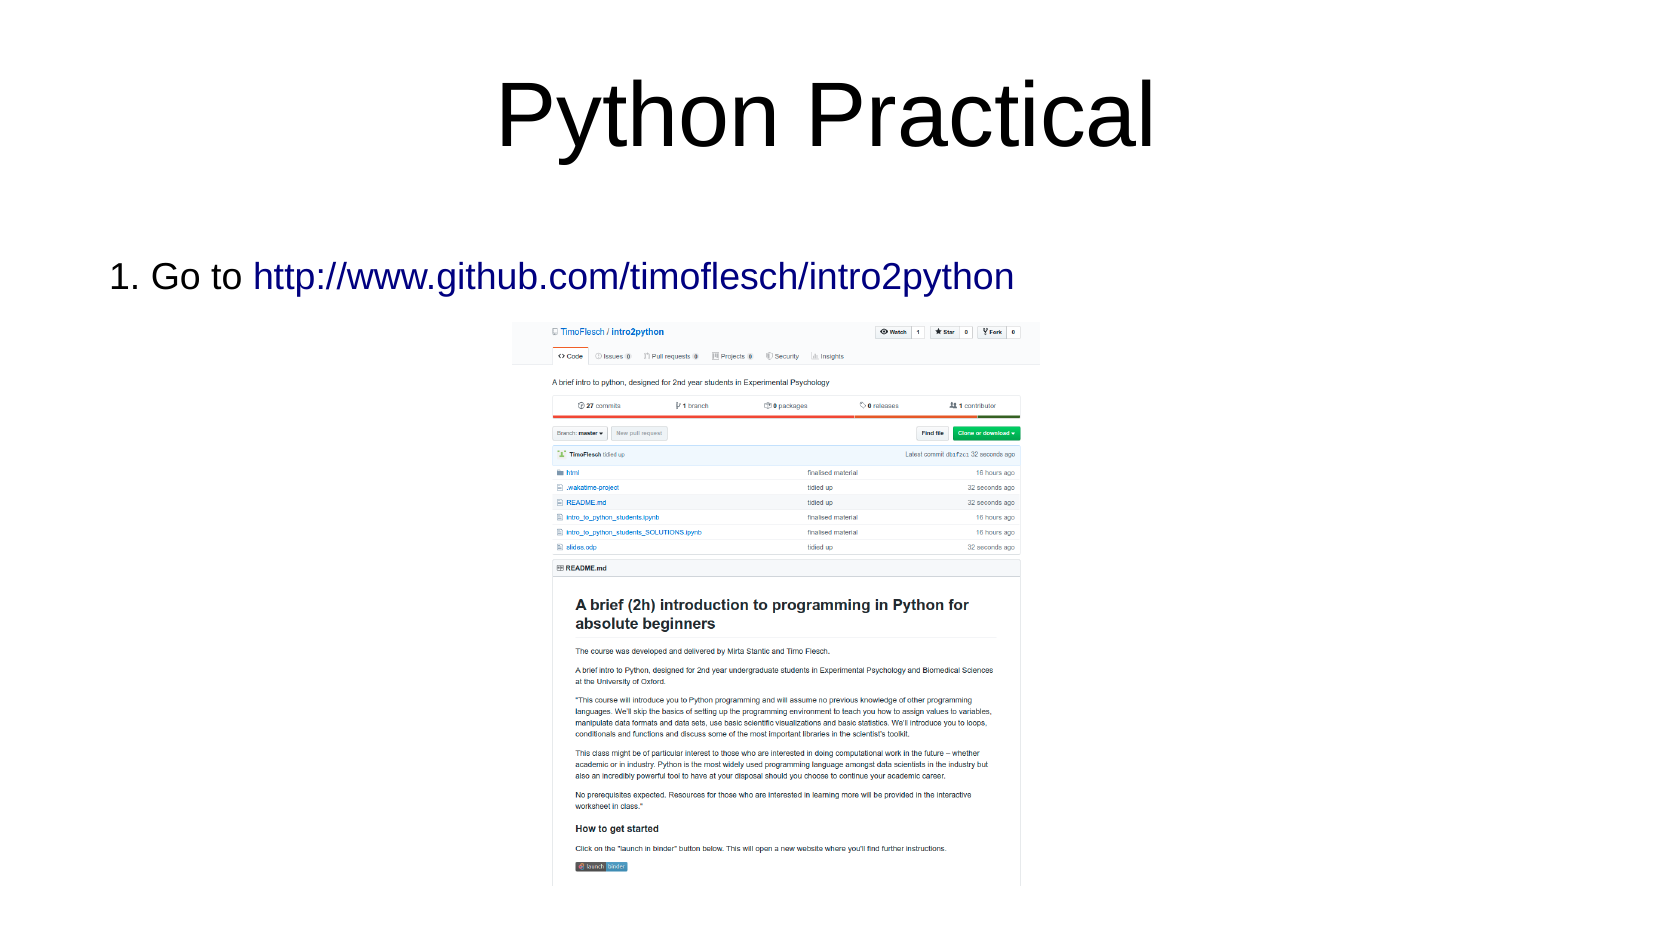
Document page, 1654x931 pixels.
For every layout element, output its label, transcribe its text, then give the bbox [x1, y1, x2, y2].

title Python Practical [82, 37, 1571, 193]
text_box 1. Go to http://www.github.com/timoflesch/intro2python [94, 248, 1030, 389]
picture [512, 322, 1040, 886]
